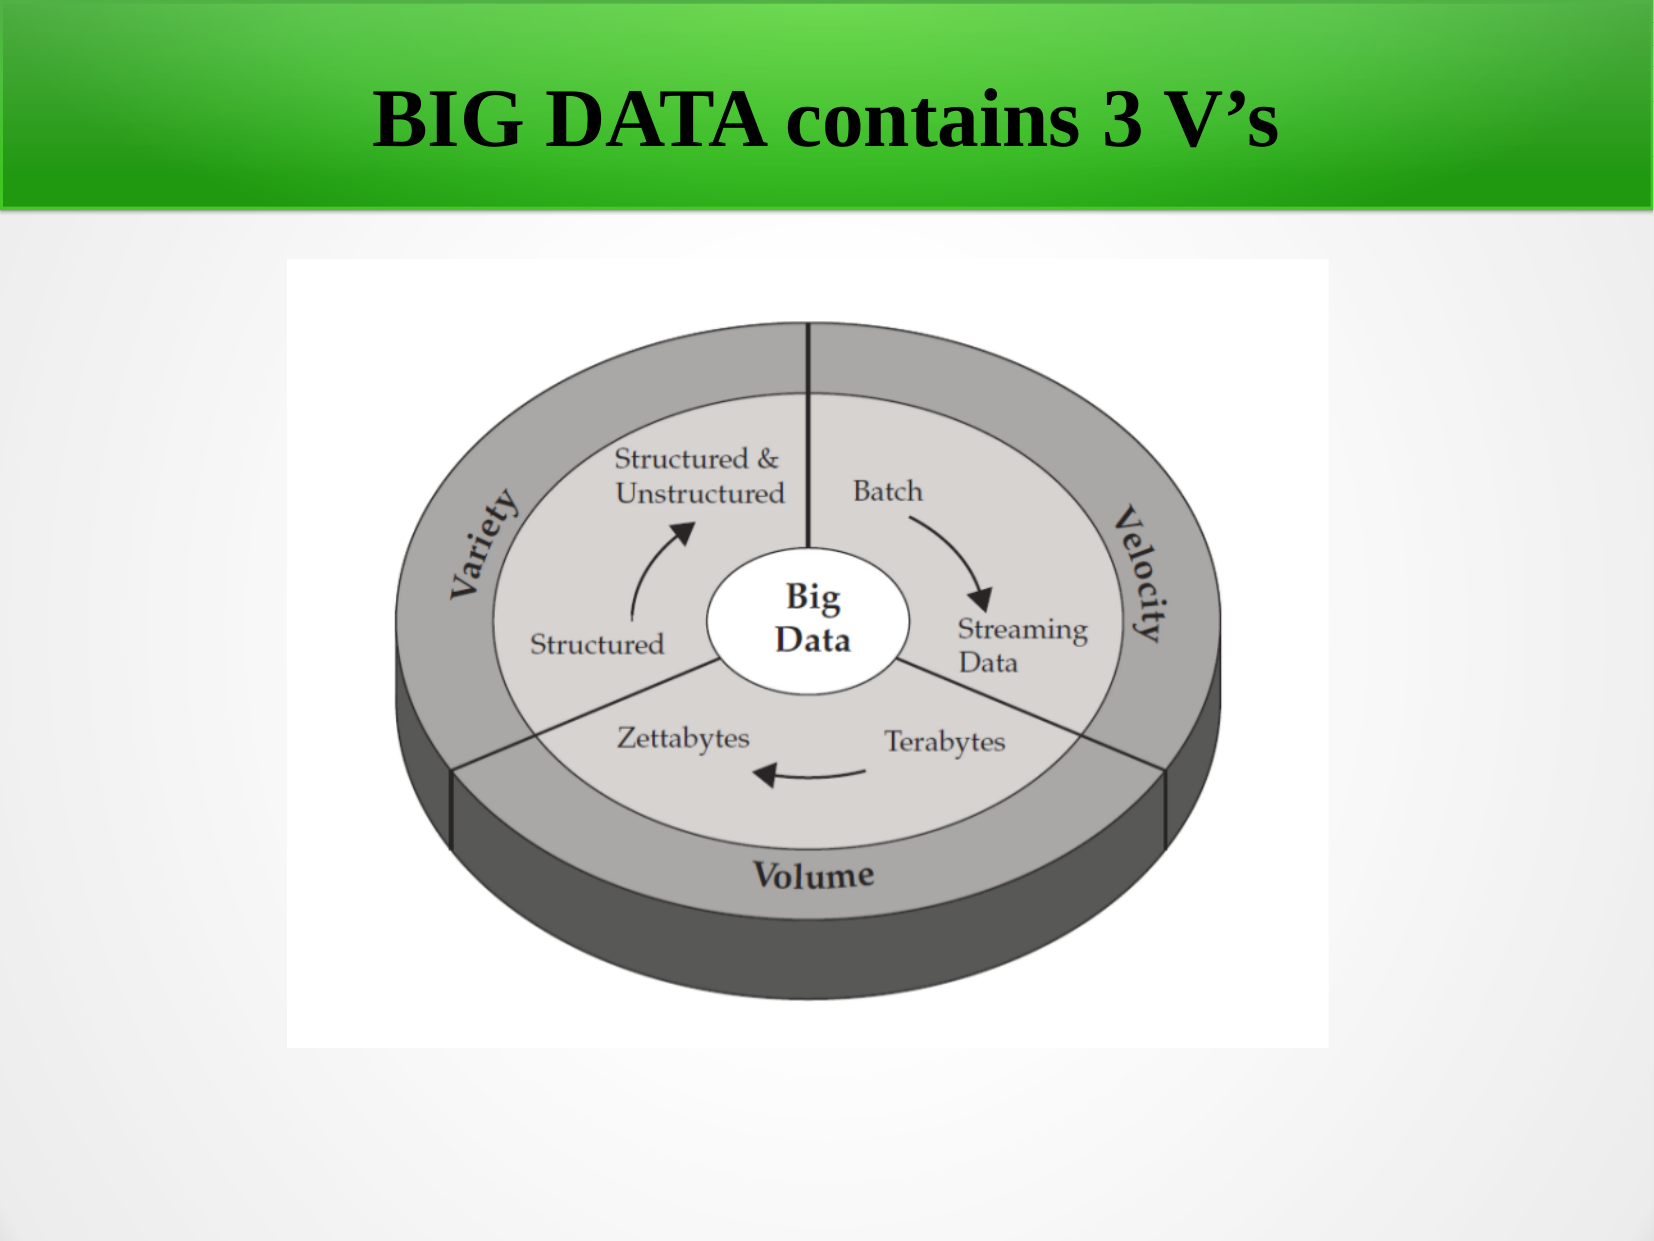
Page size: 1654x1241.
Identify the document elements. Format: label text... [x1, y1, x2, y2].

title BIG DATA contains 3 V’s [82, 47, 1571, 189]
picture [287, 259, 1329, 1048]
